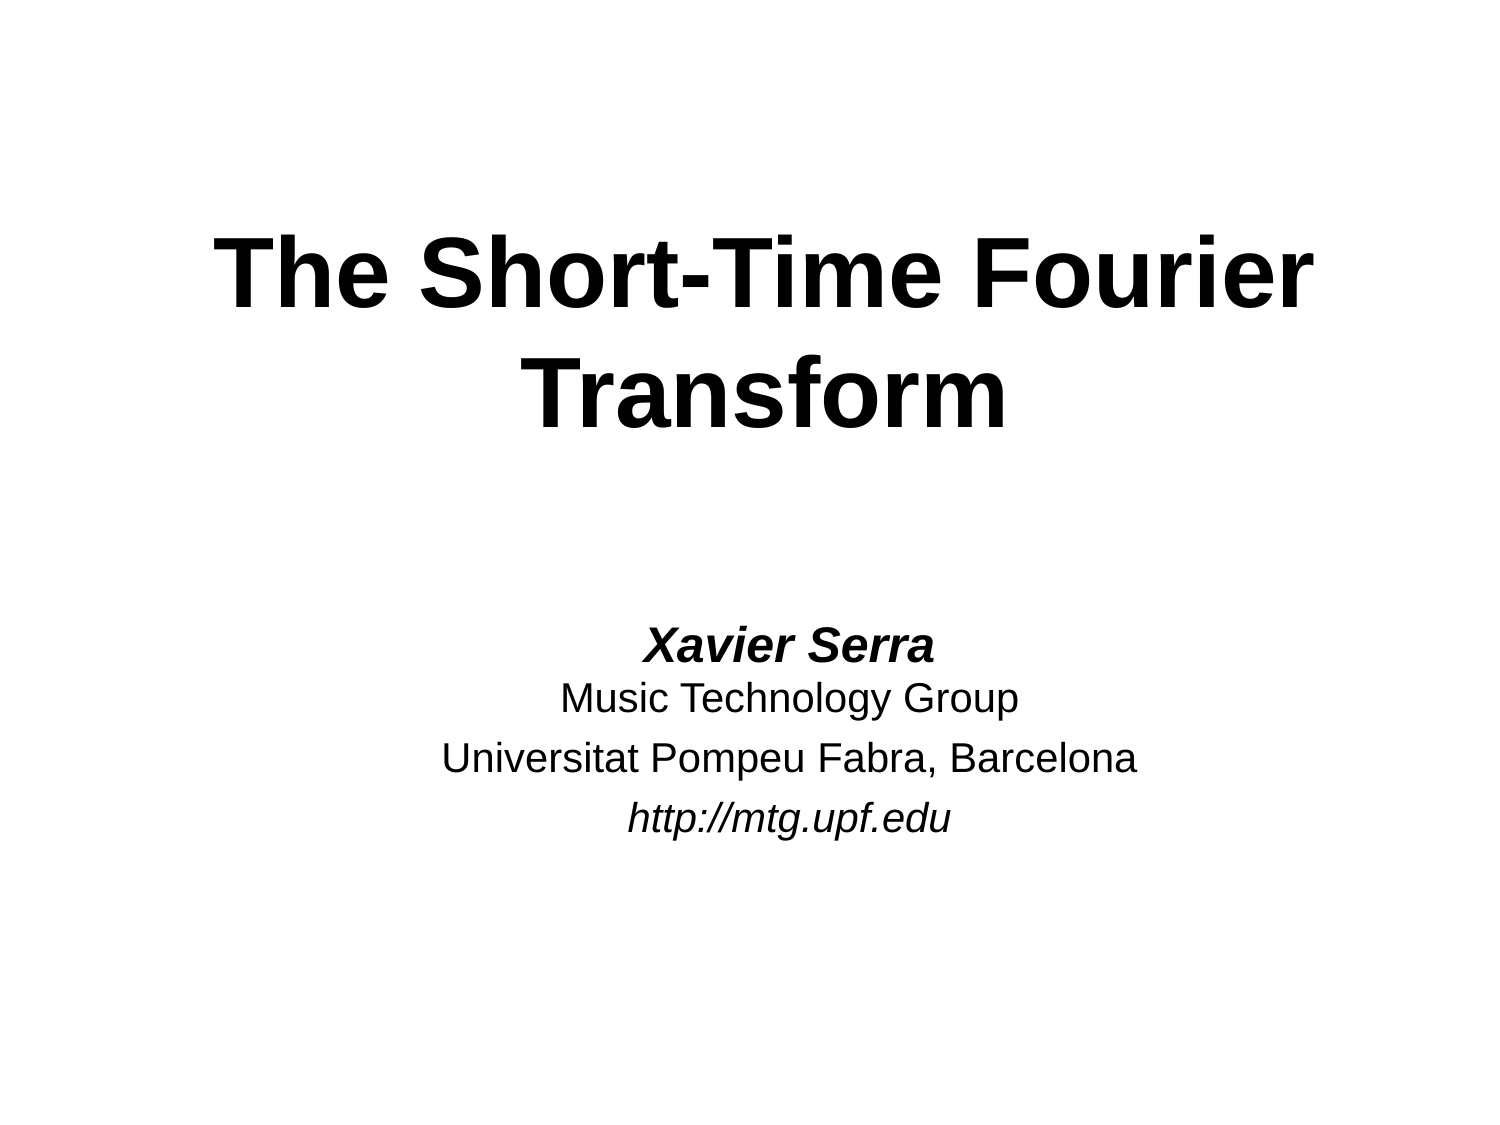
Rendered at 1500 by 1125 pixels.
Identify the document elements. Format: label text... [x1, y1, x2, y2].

title The Short-Time Fourier Transform [143, 82, 1350, 572]
text_box Xavier Serra Music Technology Group Universitat Pompeu Fabra, Barcelona http://mtg.upf.edu [375, 609, 1204, 910]
